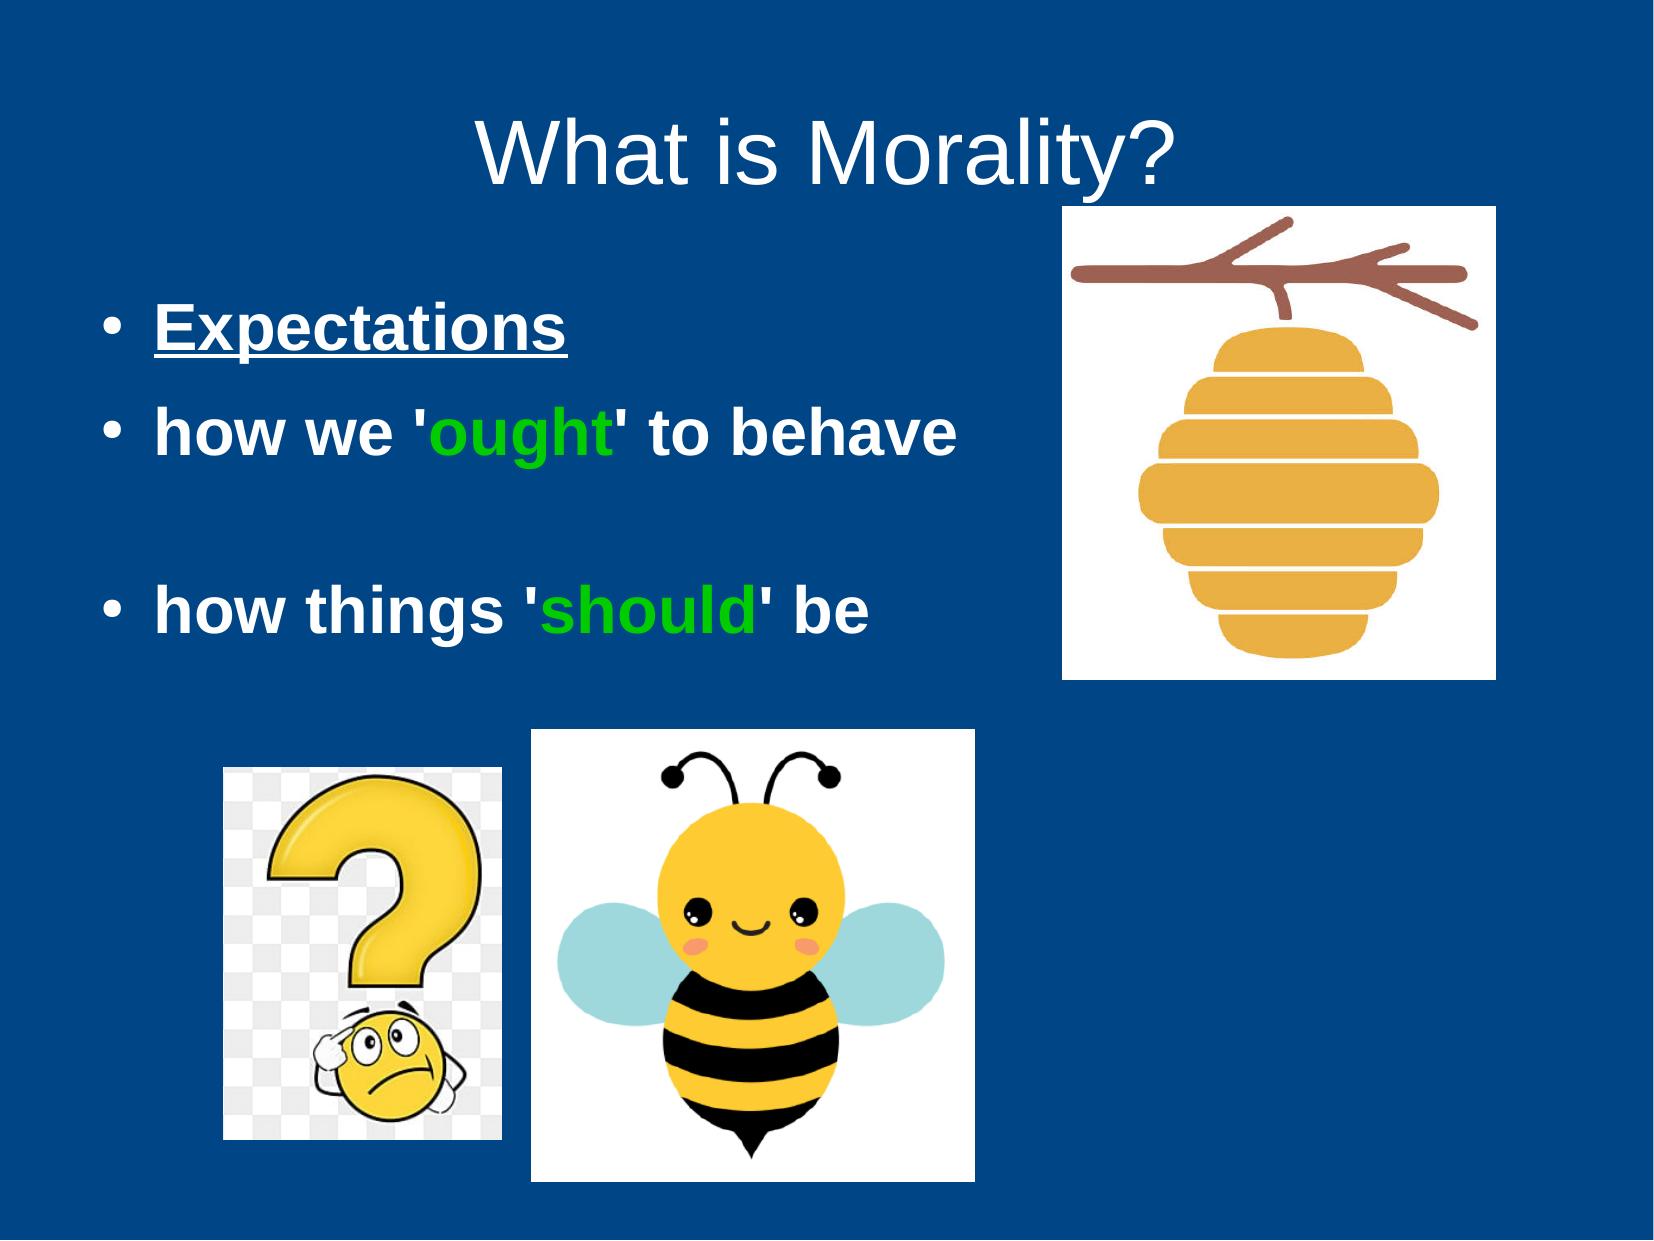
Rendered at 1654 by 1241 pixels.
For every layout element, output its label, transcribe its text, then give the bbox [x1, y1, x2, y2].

picture [223, 767, 502, 1140]
list Expectations how we 'ought' to behave how things 'should' be [82, 290, 1571, 1127]
picture [1062, 206, 1496, 680]
picture [531, 729, 975, 1182]
title What is Morality? [82, 49, 1571, 257]
